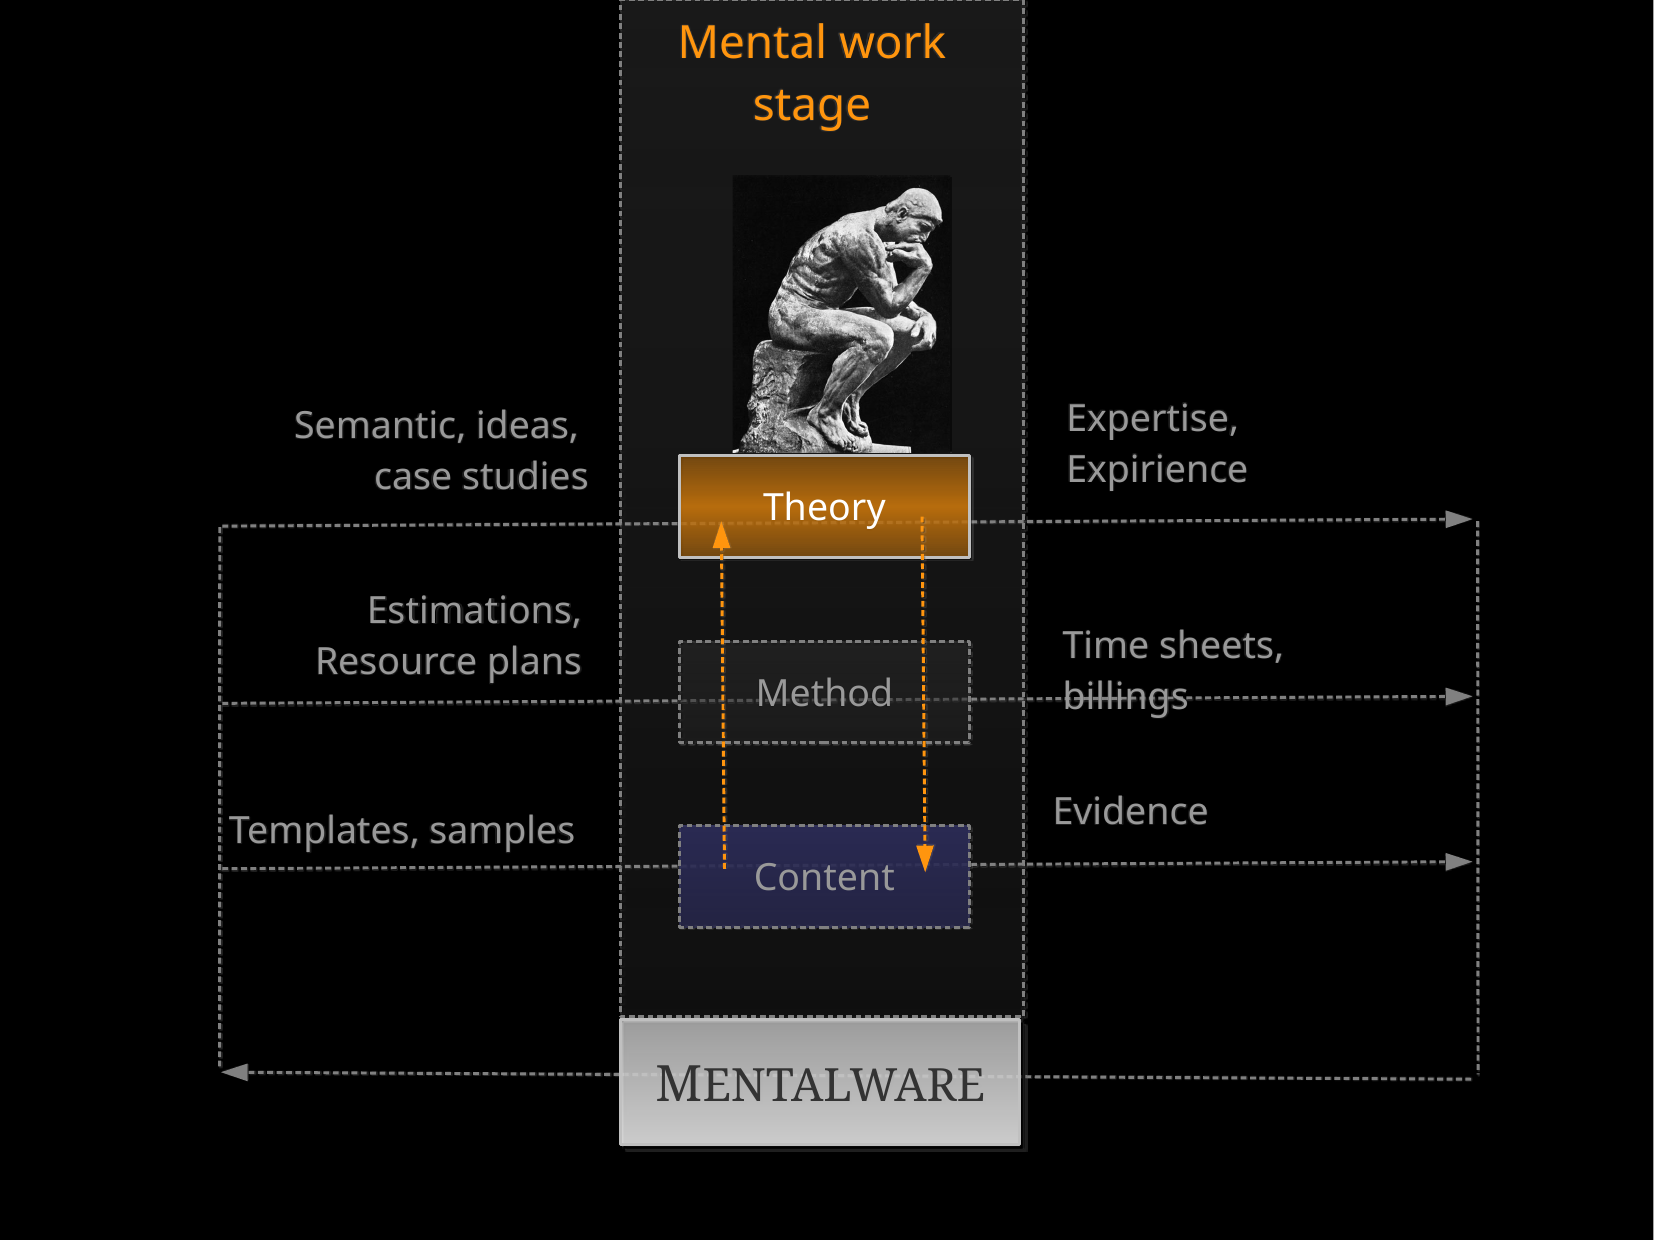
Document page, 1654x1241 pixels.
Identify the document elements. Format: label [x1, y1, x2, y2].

text_box [620, 177, 1024, 1017]
picture [732, 177, 951, 453]
